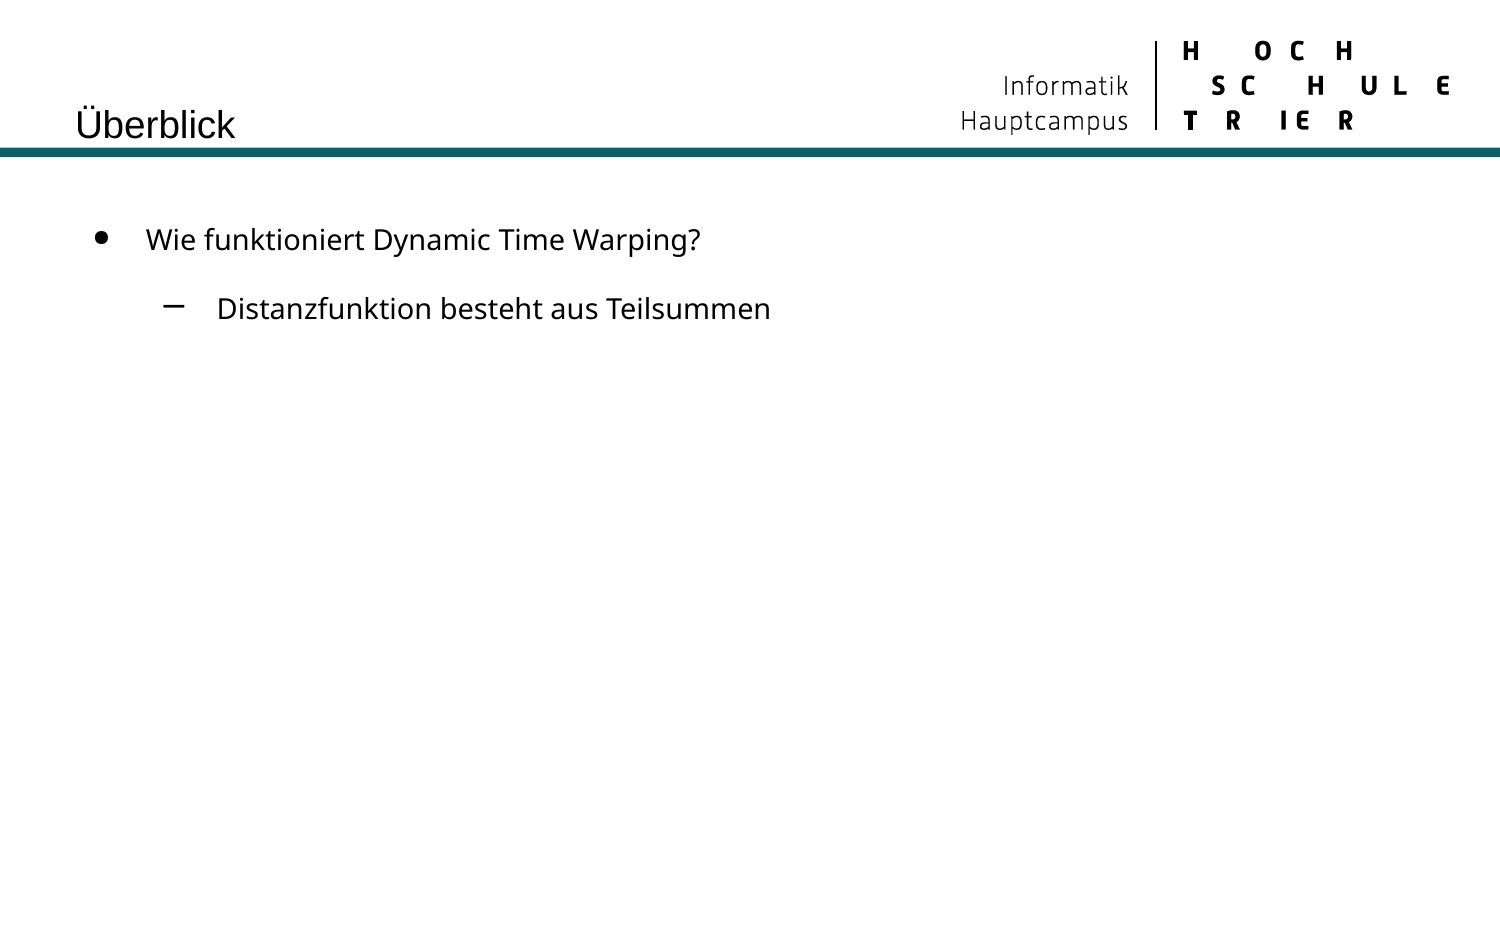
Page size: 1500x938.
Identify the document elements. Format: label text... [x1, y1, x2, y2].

title Überblick [75, 37, 1425, 194]
list Wie funktioniert Dynamic Time Warping? Distanzfunktion besteht aus Teilsummen [75, 219, 1425, 863]
